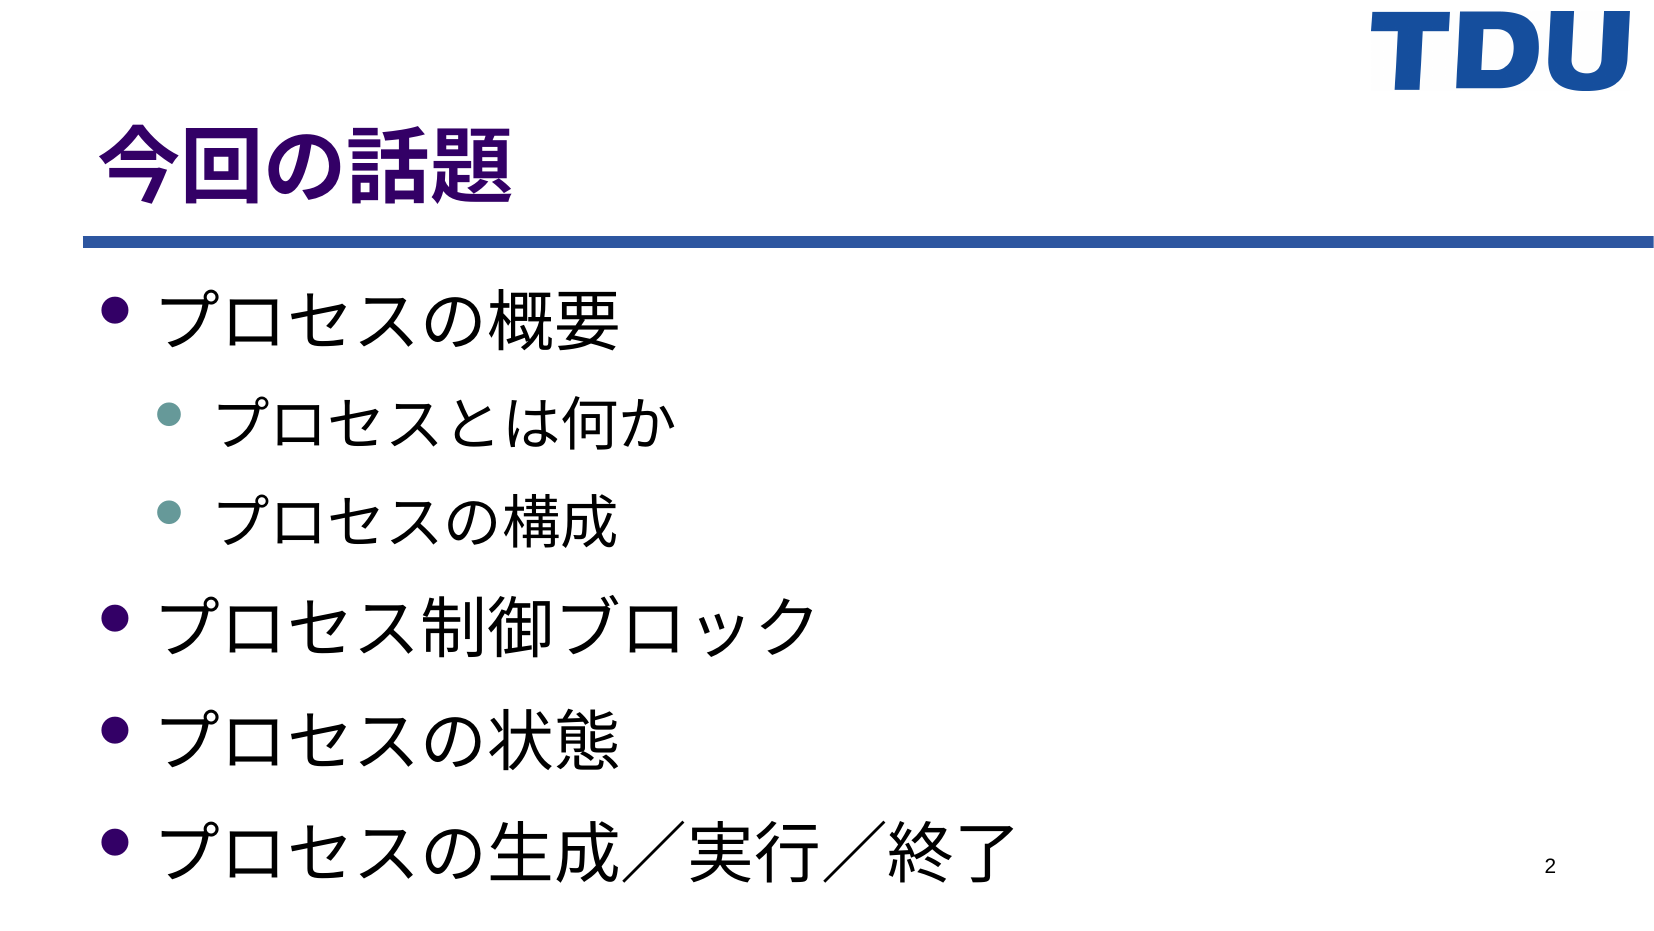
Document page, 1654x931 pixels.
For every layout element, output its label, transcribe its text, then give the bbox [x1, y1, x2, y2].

picture [1371, 11, 1630, 91]
title 今回の話題 [82, 51, 1571, 228]
list プロセスの概要 プロセスとは何か プロセスの構成 プロセス制御ブロック プロセスの状態 プロセスの生成／実行／終了 [82, 259, 1571, 807]
